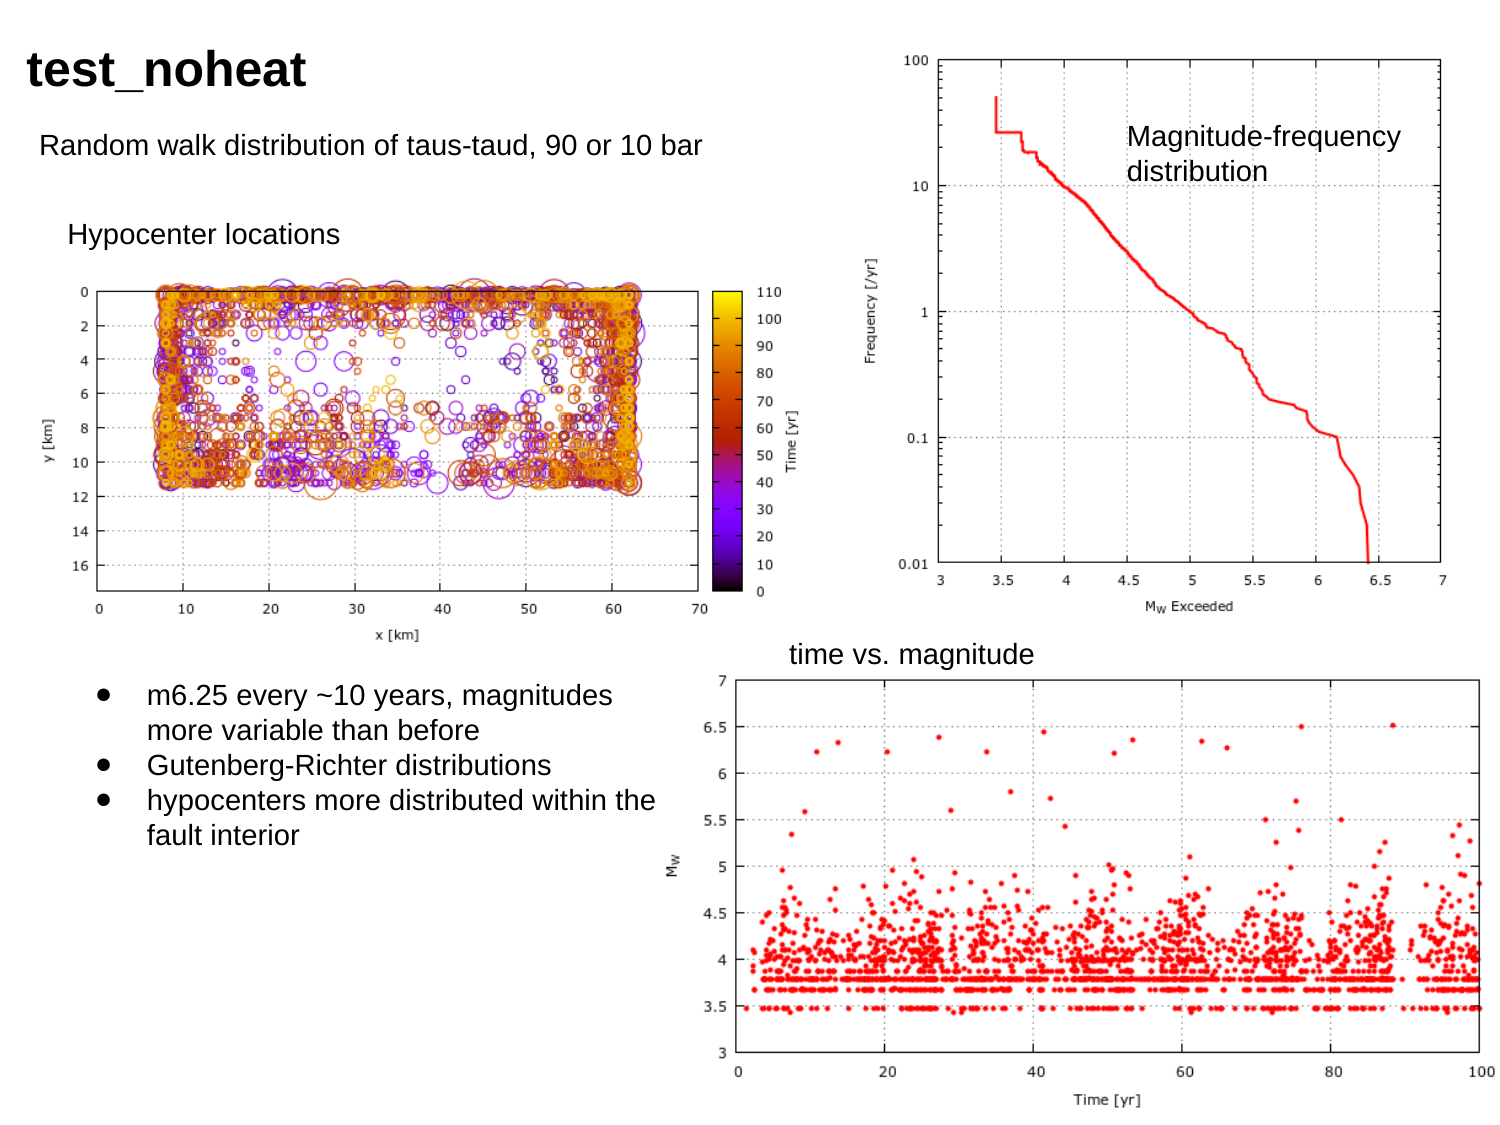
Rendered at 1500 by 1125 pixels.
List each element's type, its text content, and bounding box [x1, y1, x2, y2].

title test_noheat [11, 19, 1086, 112]
text_box time vs. magnitude [774, 620, 1104, 713]
picture [661, 661, 1500, 1117]
text_box Magnitude-frequency distribution [1111, 101, 1442, 194]
picture [35, 48, 1456, 648]
list Random walk distribution of taus-taud, 90 or 10 bar [24, 111, 1111, 185]
text_box Hypocenter locations [52, 199, 382, 255]
text_box m6.25 every ~10 years, magnitudes more variable than before Gutenberg-Richter distributions hypocenters more distributed within the fault interior [56, 661, 700, 908]
